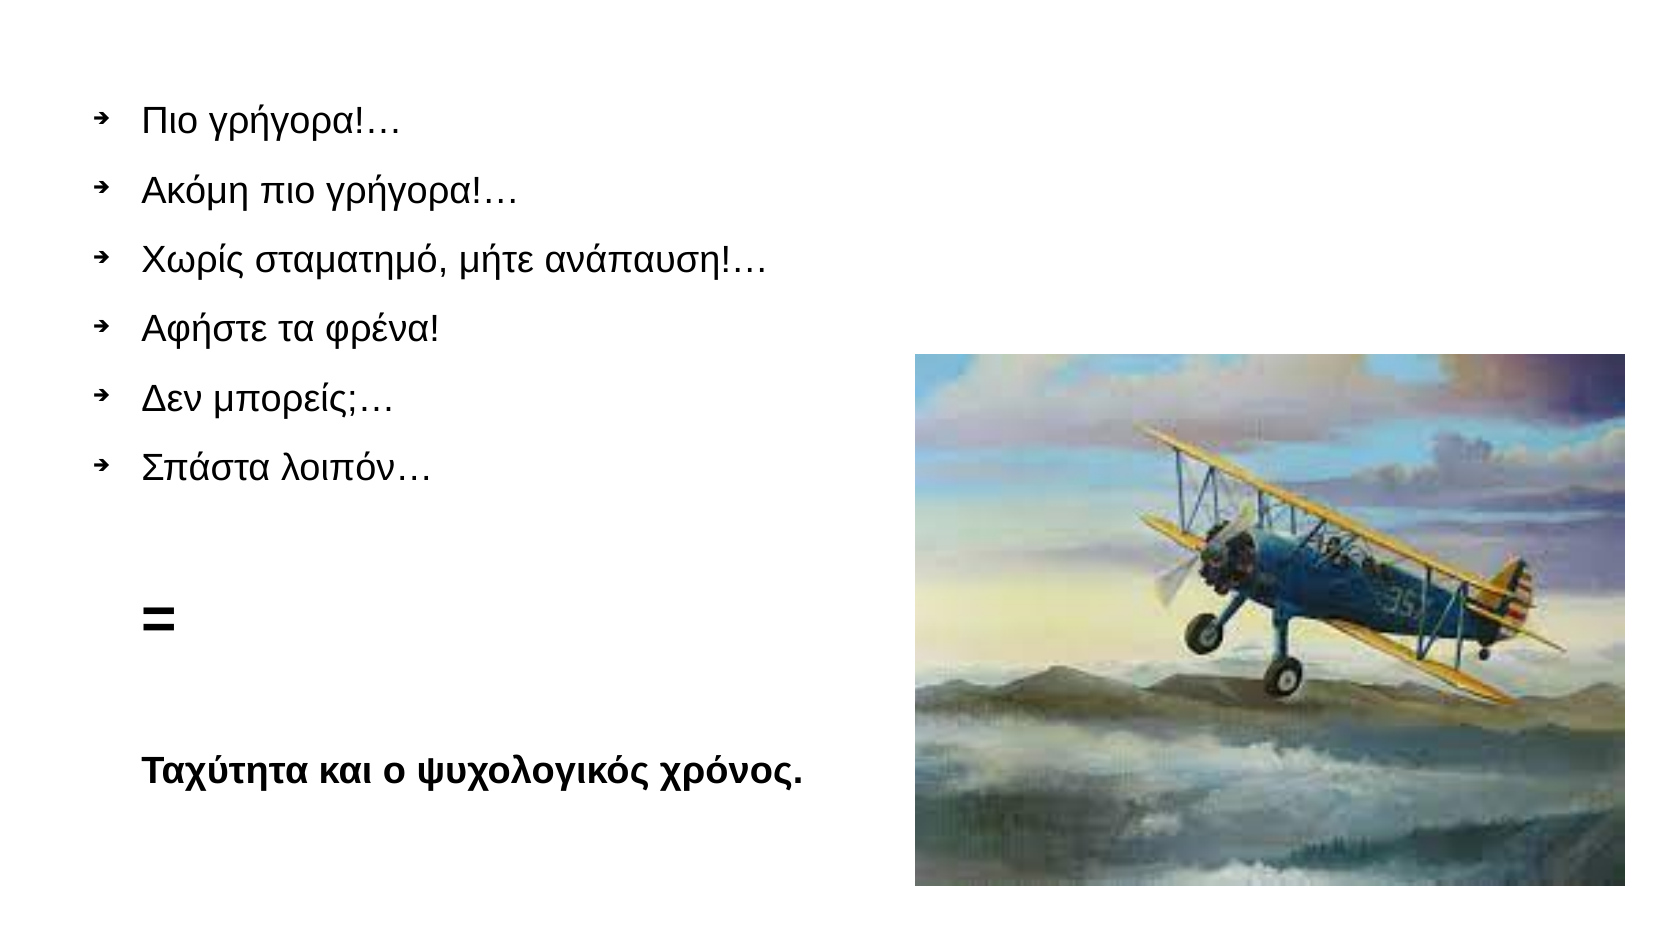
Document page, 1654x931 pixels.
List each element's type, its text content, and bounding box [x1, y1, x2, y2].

list Πιο γρήγορα!… Ακόμη πιο γρήγορα!… Χωρίς σταματημό, μήτε ανάπαυση!… Αφήστε τα φρένα! Δεν μπορείς;… Σπάστα λοιπόν… = Ταχύτητα και ο ψυχολογικός χρόνος. [76, 99, 1565, 798]
picture [915, 354, 1625, 886]
